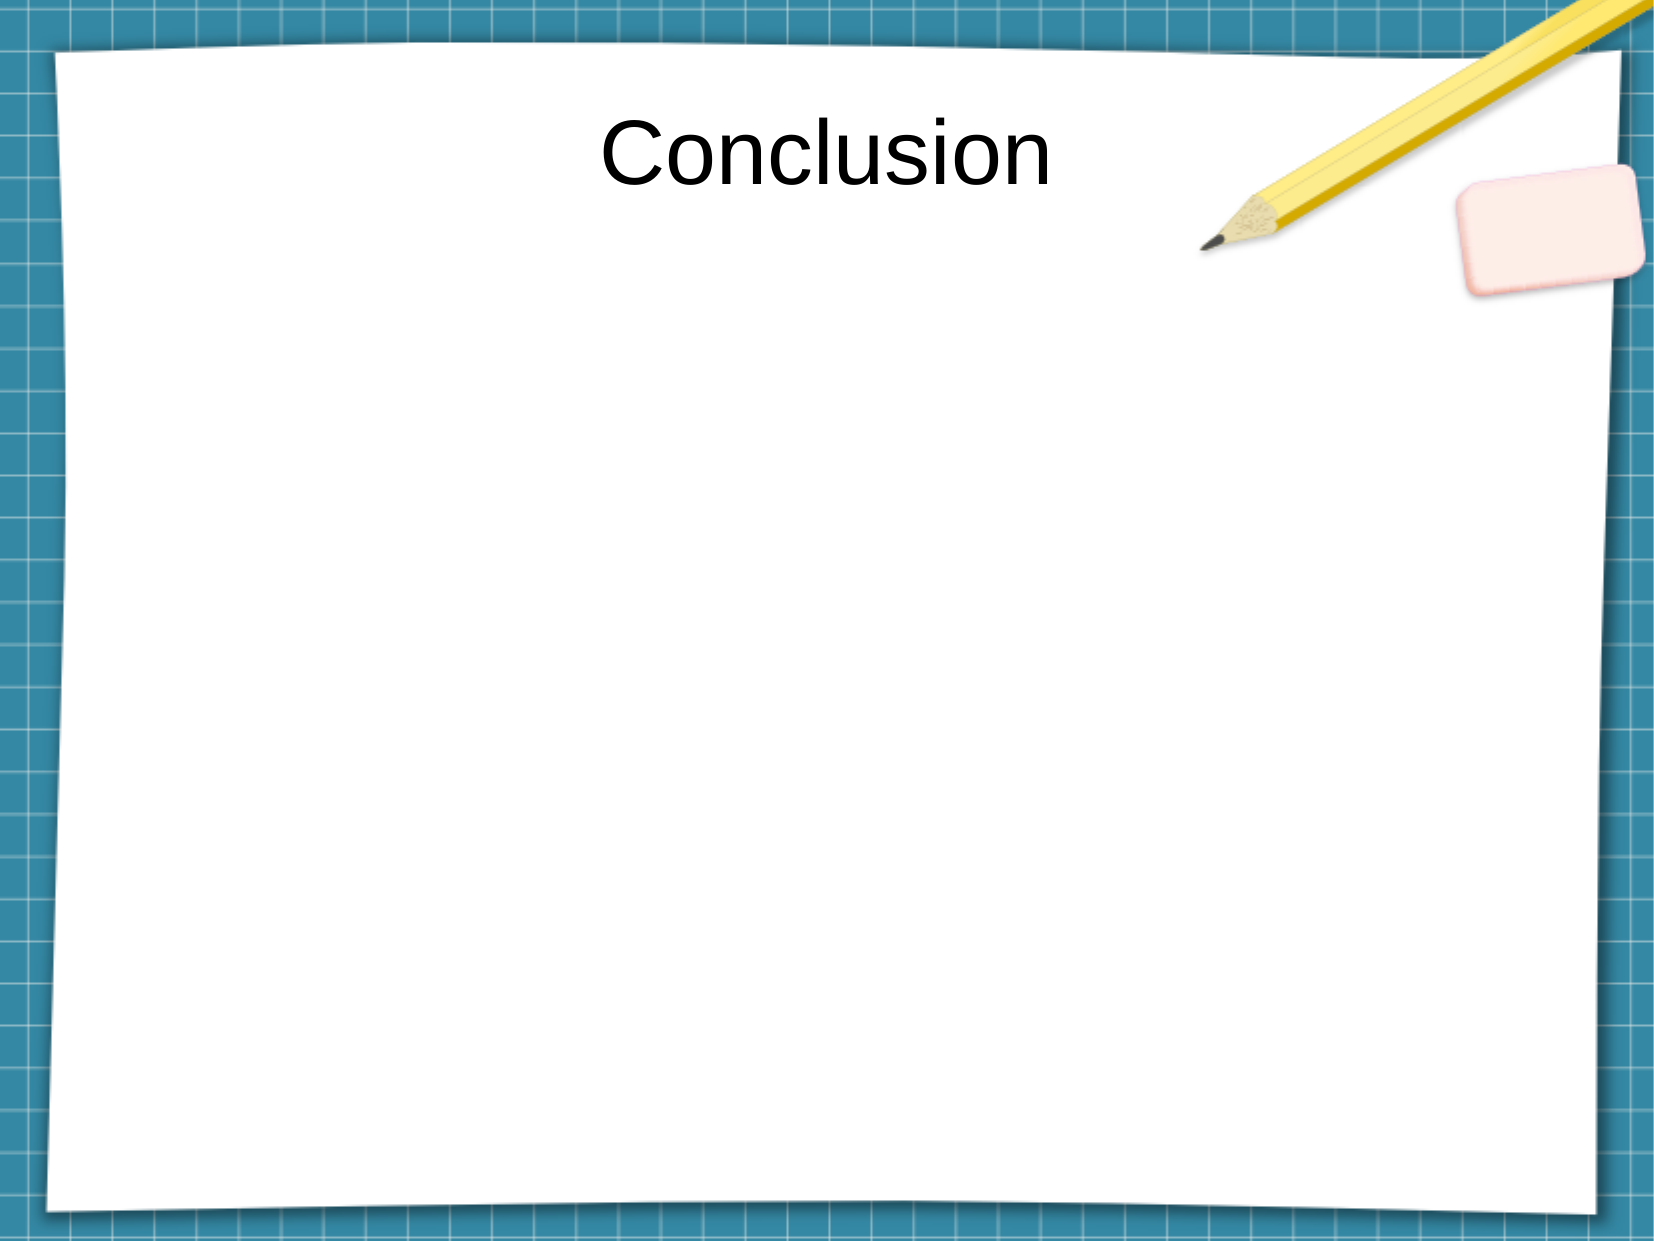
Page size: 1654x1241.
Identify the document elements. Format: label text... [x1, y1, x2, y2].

title Conclusion [82, 49, 1571, 257]
picture [0, 0, 1654, 1241]
